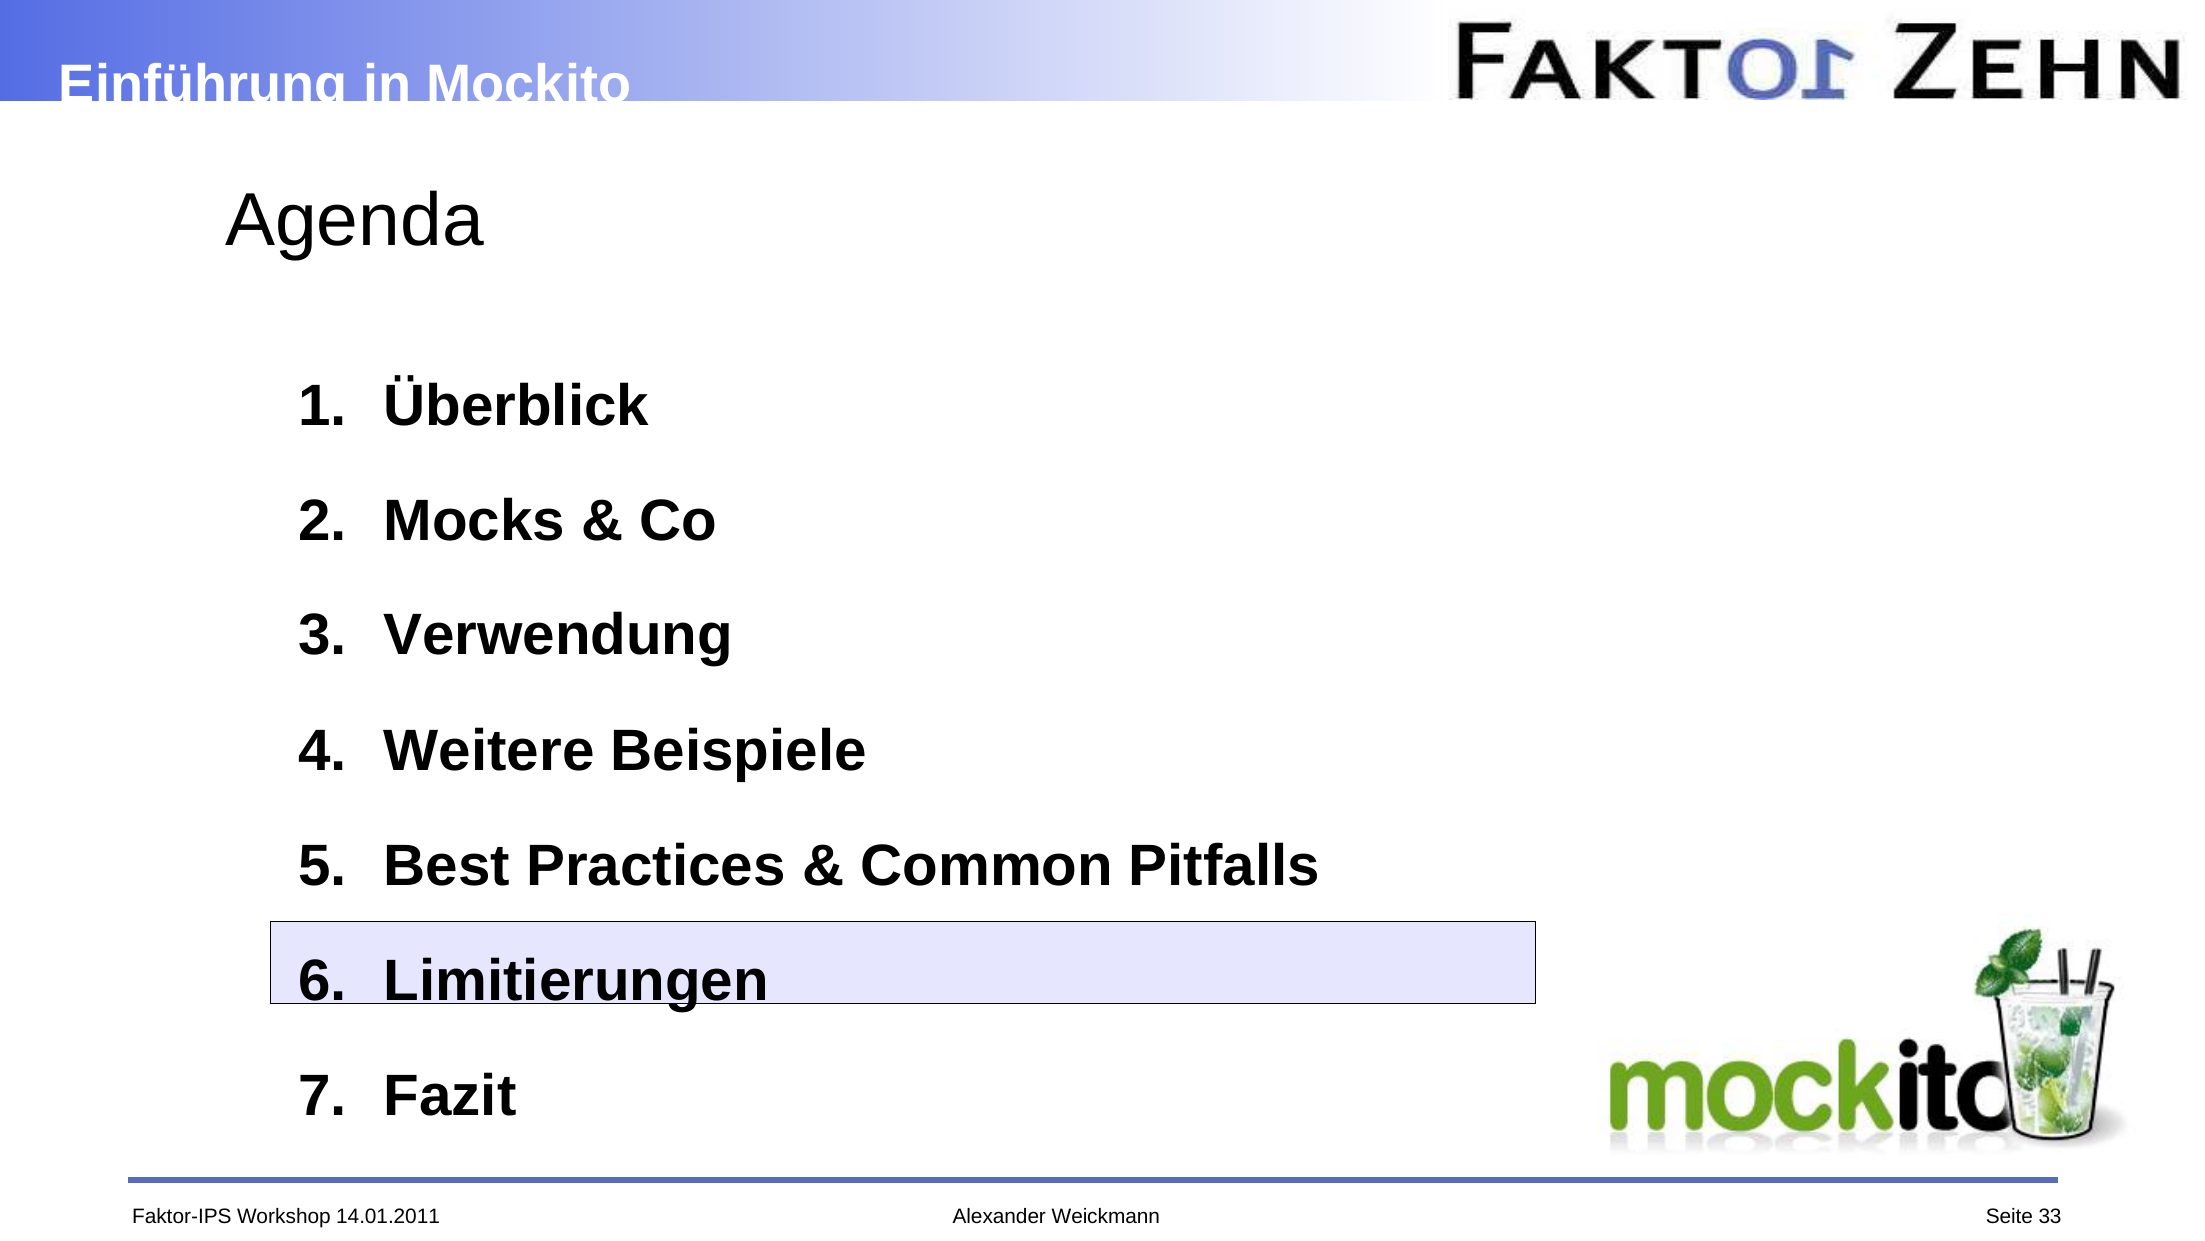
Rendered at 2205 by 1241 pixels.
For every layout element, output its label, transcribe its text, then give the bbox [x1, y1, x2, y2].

text_box [270, 921, 280, 1004]
list Überblick Mocks & Co Verwendung Weitere Beispiele Best Practices & Common Pitfalls Limitierungen Fazit [280, 339, 2036, 1111]
title Agenda [225, 142, 1981, 296]
picture [1448, 7, 2191, 100]
picture [1598, 914, 2141, 1167]
